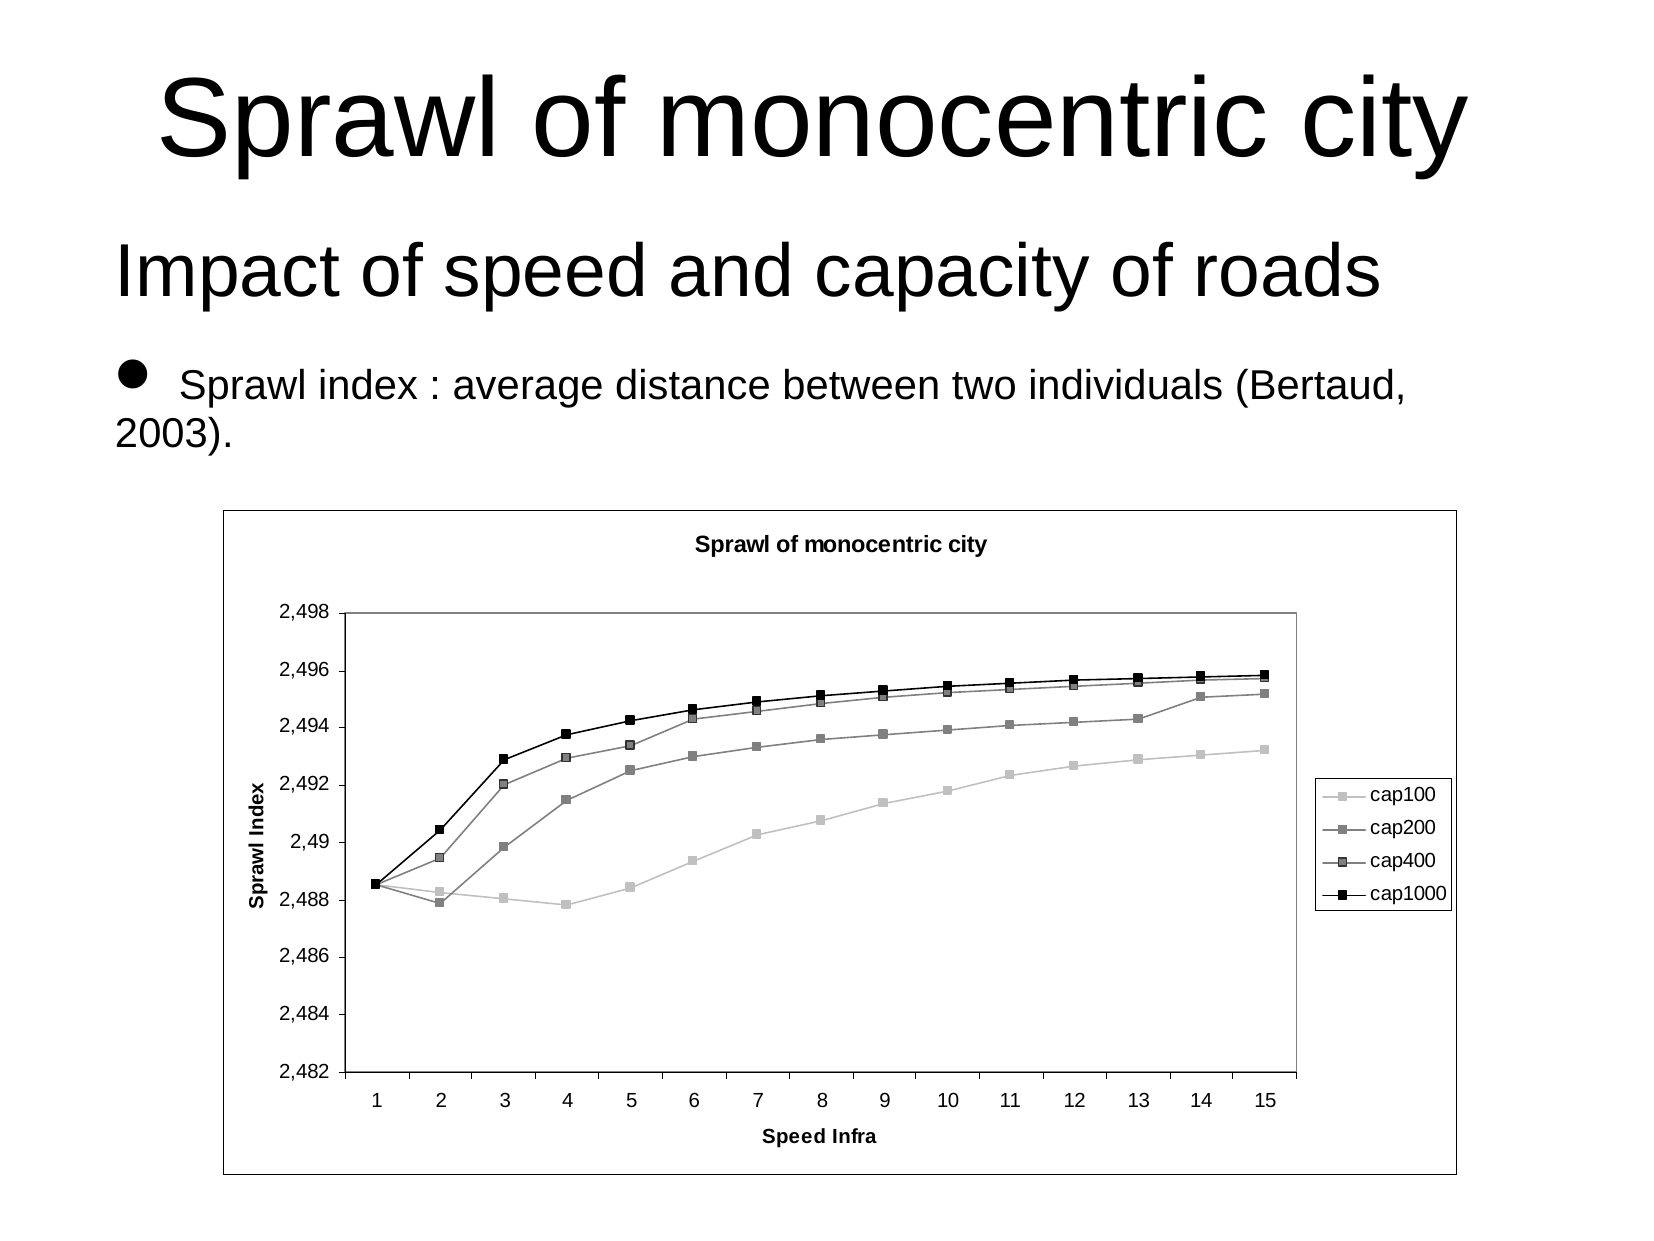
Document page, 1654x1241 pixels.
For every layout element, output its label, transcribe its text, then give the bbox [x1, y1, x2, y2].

text_box Impact of speed and capacity of roads Sprawl index : average distance between two individuals (Bertaud, 2003). [100, 216, 1506, 414]
text_box Sprawl of monocentric city [20, 40, 1607, 182]
chart [215, 501, 1466, 1182]
